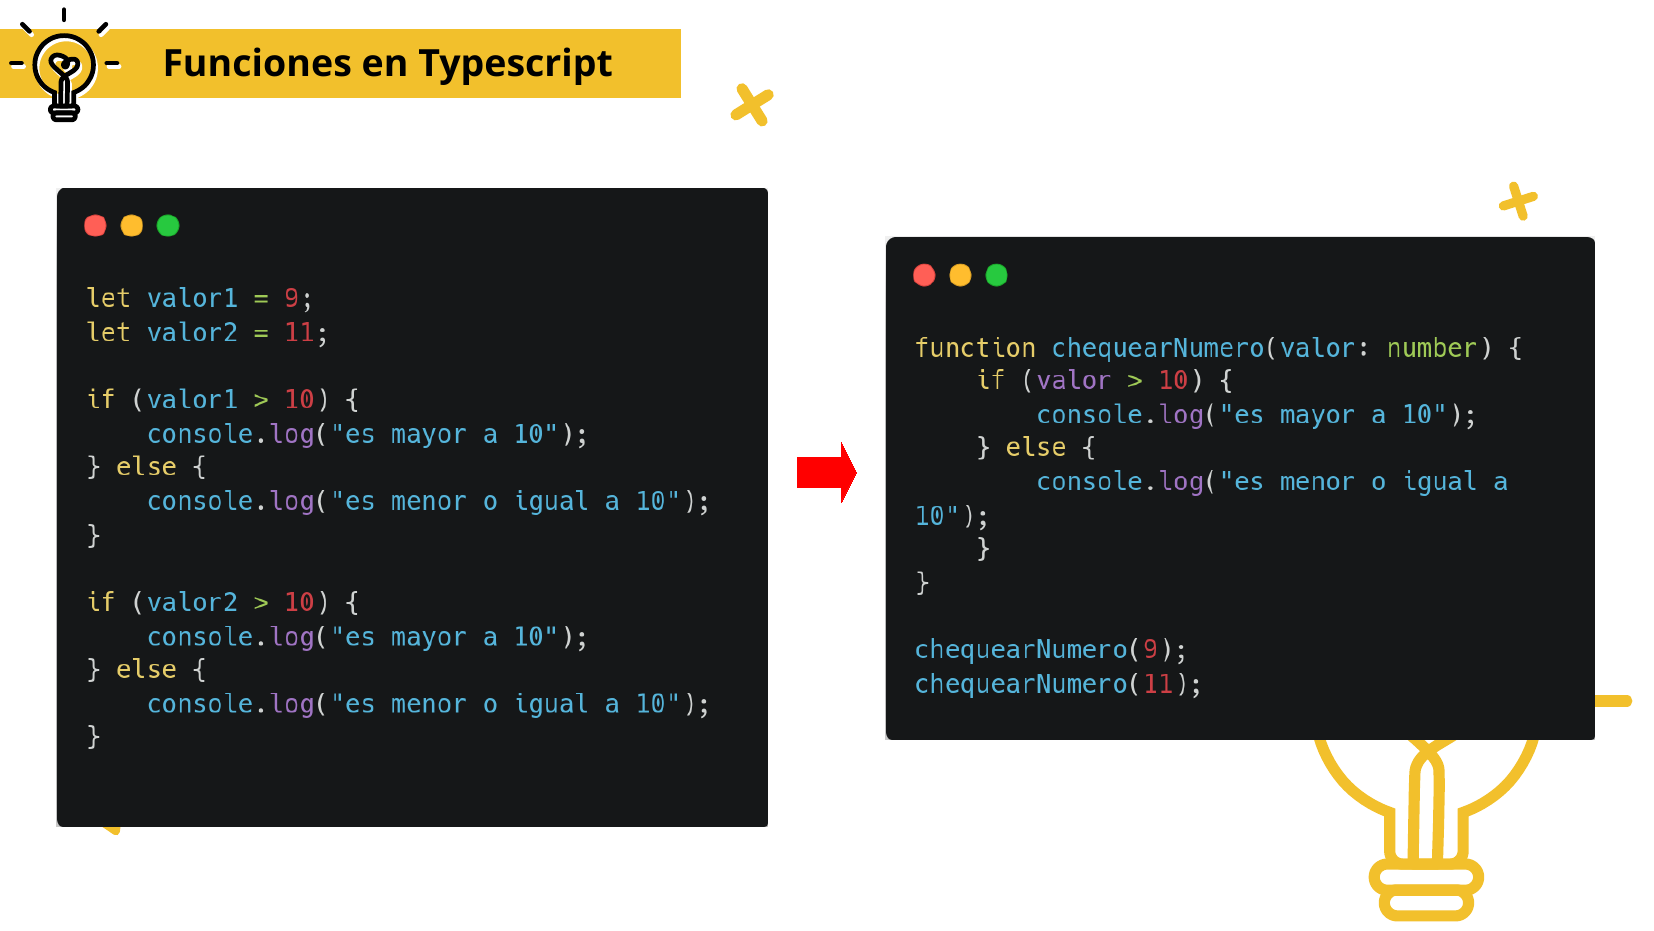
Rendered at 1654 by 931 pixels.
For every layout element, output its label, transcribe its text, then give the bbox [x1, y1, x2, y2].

text_box [797, 442, 857, 503]
text_box Funciones en Typescript [147, 29, 650, 147]
picture [885, 236, 1595, 740]
picture [56, 188, 768, 827]
